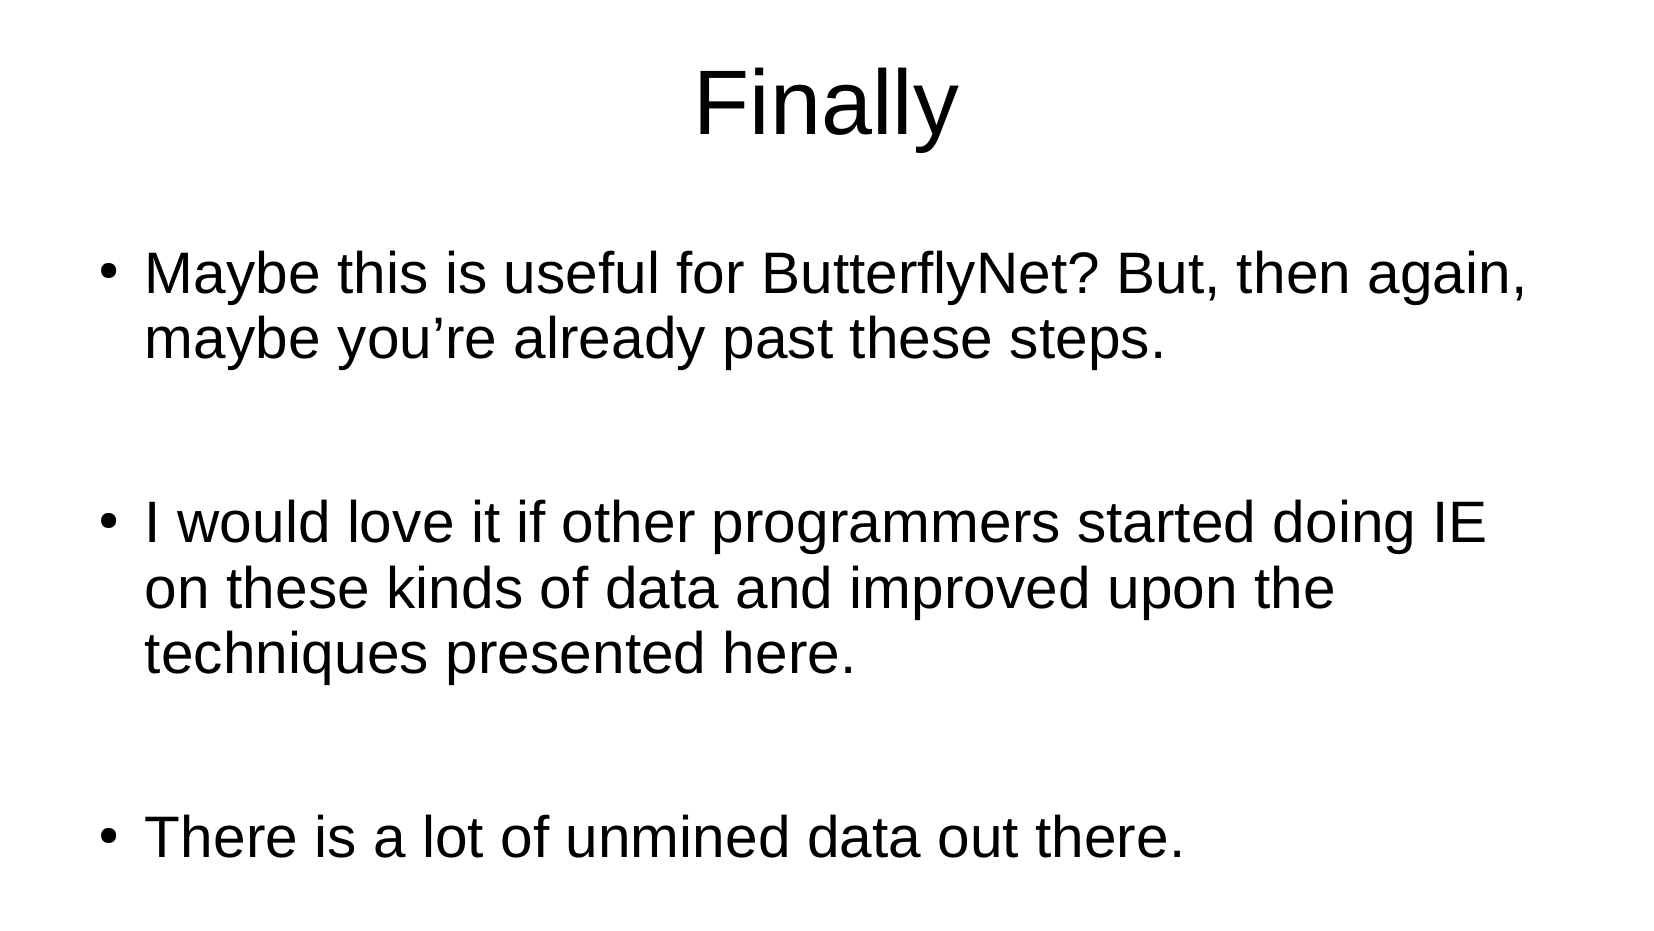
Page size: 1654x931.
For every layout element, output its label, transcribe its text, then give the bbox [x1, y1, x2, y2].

list Maybe this is useful for ButterflyNet? But, then again, maybe you’re already past these steps. I would love it if other programmers started doing IE on these kinds of data and improved upon the techniques presented here. There is a lot of unmined data out there. [82, 240, 1571, 875]
title Finally [82, 24, 1571, 181]
